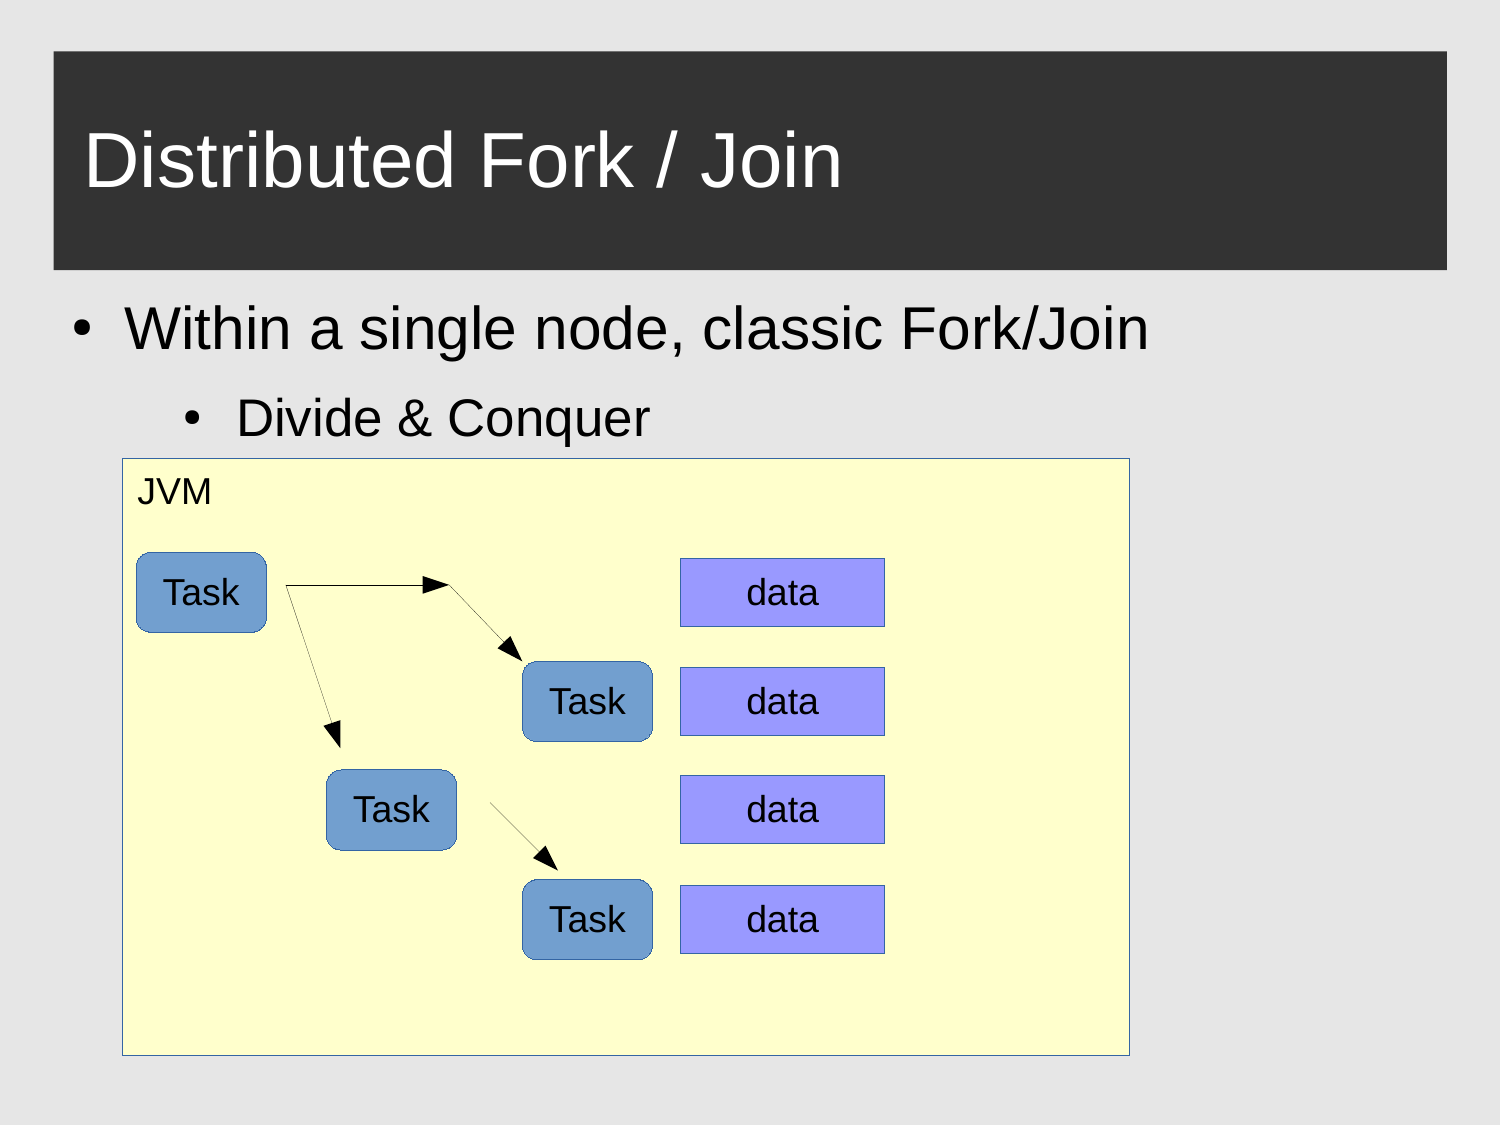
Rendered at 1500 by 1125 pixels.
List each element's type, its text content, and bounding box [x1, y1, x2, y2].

text_box Task [522, 879, 653, 960]
text_box data [680, 775, 885, 844]
title Distributed Fork / Join [53, 51, 1447, 271]
text_box JVM [122, 463, 286, 558]
list Within a single node, classic Fork/Join Divide & Conquer [53, 294, 1447, 991]
text_box Task [522, 661, 653, 742]
text_box [122, 458, 1130, 1056]
text_box data [680, 885, 885, 954]
text_box data [680, 558, 885, 627]
text_box data [680, 667, 885, 736]
text_box Task [136, 552, 267, 633]
text_box Task [326, 769, 457, 851]
